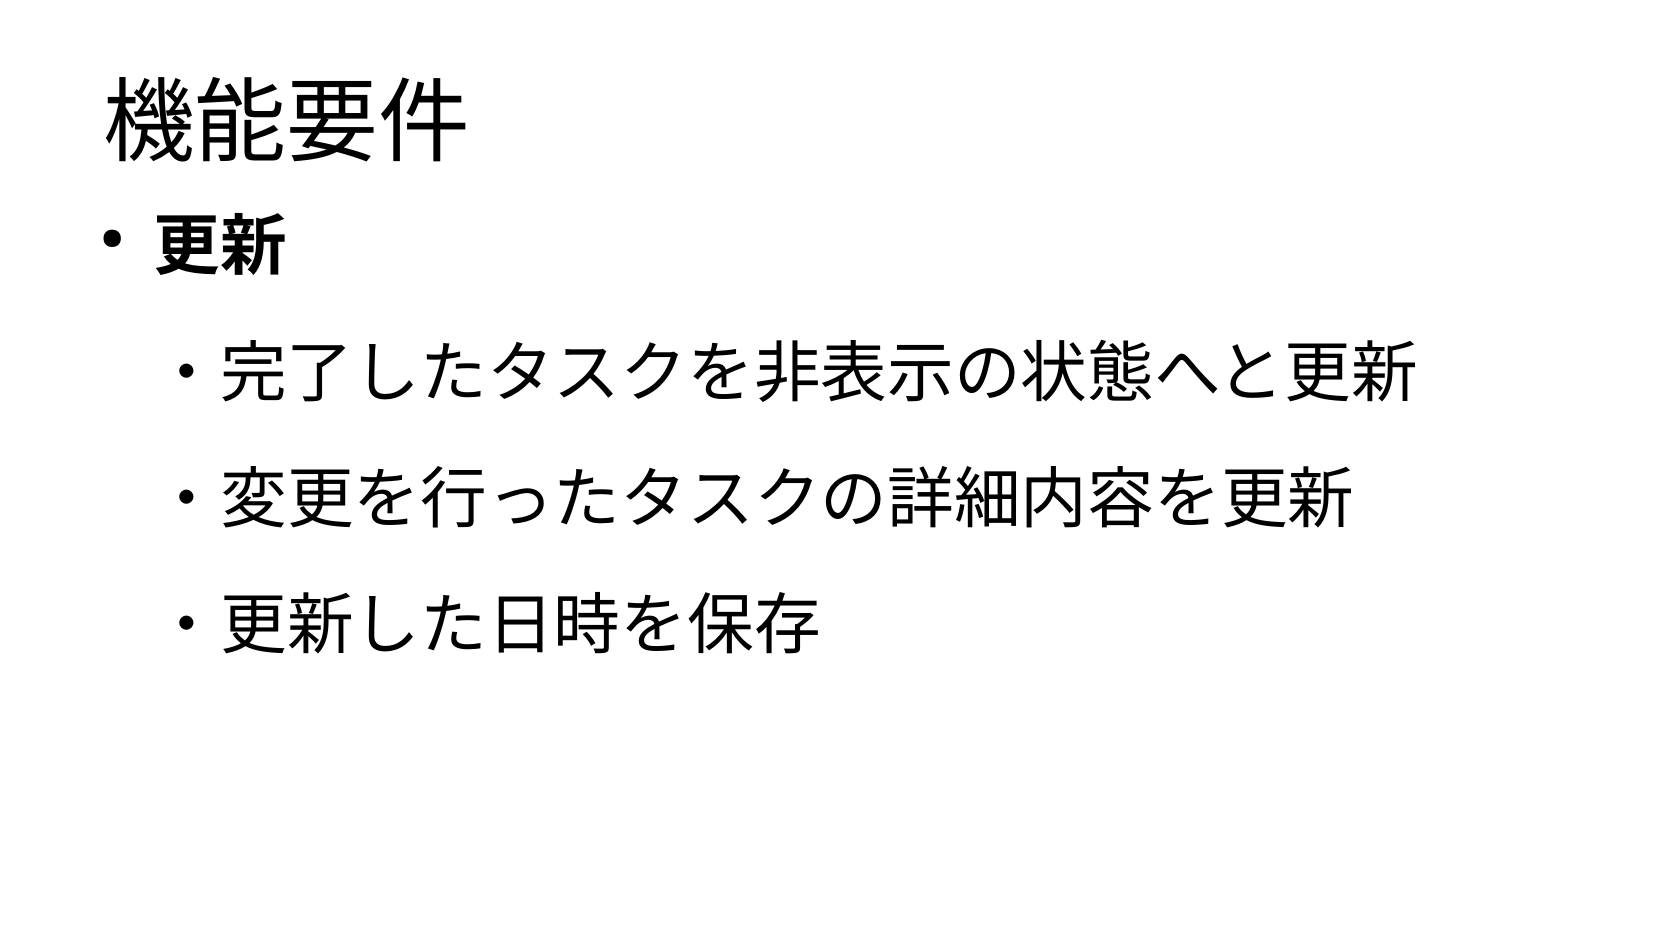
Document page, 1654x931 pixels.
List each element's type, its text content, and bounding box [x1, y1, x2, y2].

title 機能要件 [82, 37, 1571, 193]
list 更新 ・完了したタスクを非表示の状態へと更新 ・変更を行ったタスクの詳細内容を更新 ・更新した日時を保存 [82, 192, 1536, 732]
